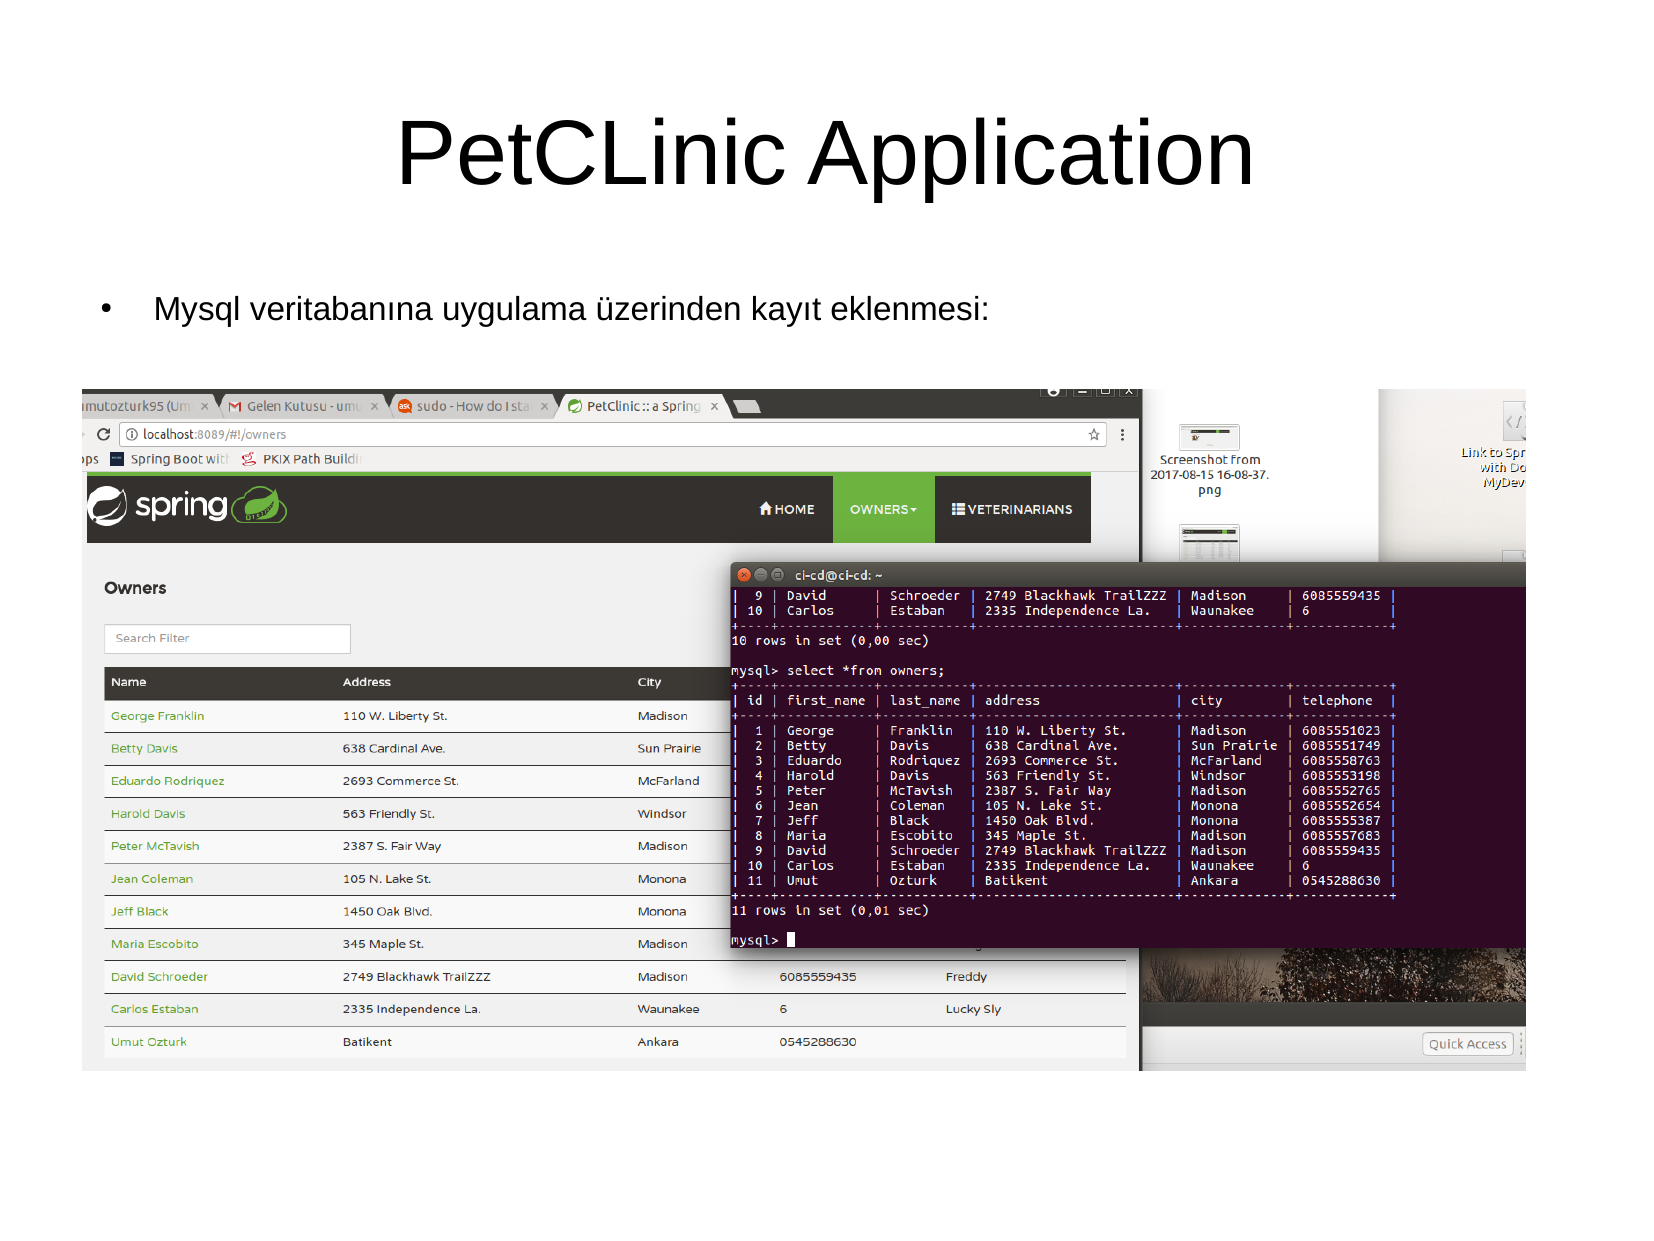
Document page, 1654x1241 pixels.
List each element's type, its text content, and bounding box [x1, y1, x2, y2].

list Mysql veritabanına uygulama üzerinden kayıt eklenmesi: [82, 290, 1571, 406]
picture [82, 389, 1526, 1071]
title PetCLinic Application [82, 49, 1571, 257]
